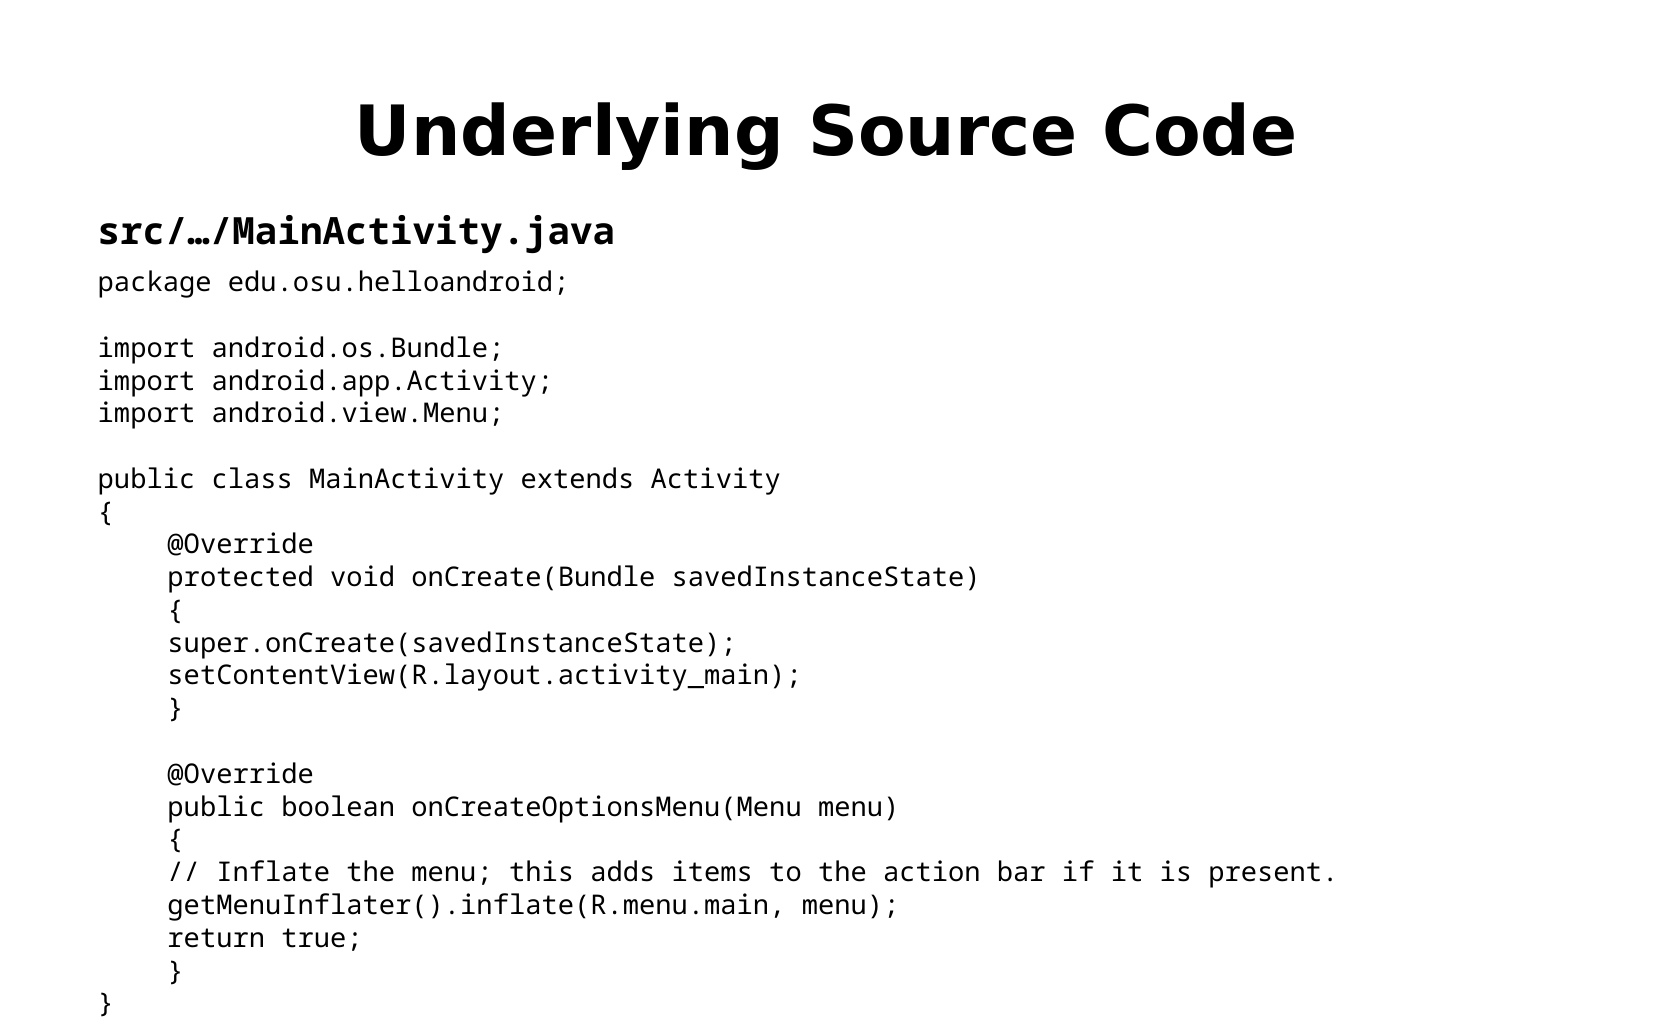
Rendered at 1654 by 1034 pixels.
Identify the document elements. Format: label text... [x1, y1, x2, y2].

list package edu.osu.helloandroid; import android.os.Bundle; import android.app.Activity; import android.view.Menu; public class MainActivity extends Activity { @Override protected void onCreate(Bundle savedInstanceState) { super.onCreate(savedInstanceState); setContentView(R.layout.activity_main); } @Override public boolean onCreateOptionsMenu(Menu menu) { // Inflate the menu; this adds items to the action bar if it is present. getMenuInflater().inflate(R.menu.main, menu); return true; } } [82, 263, 1571, 1034]
list src/…/MainActivity.java [82, 199, 878, 265]
title Underlying Source Code [82, 41, 1571, 214]
